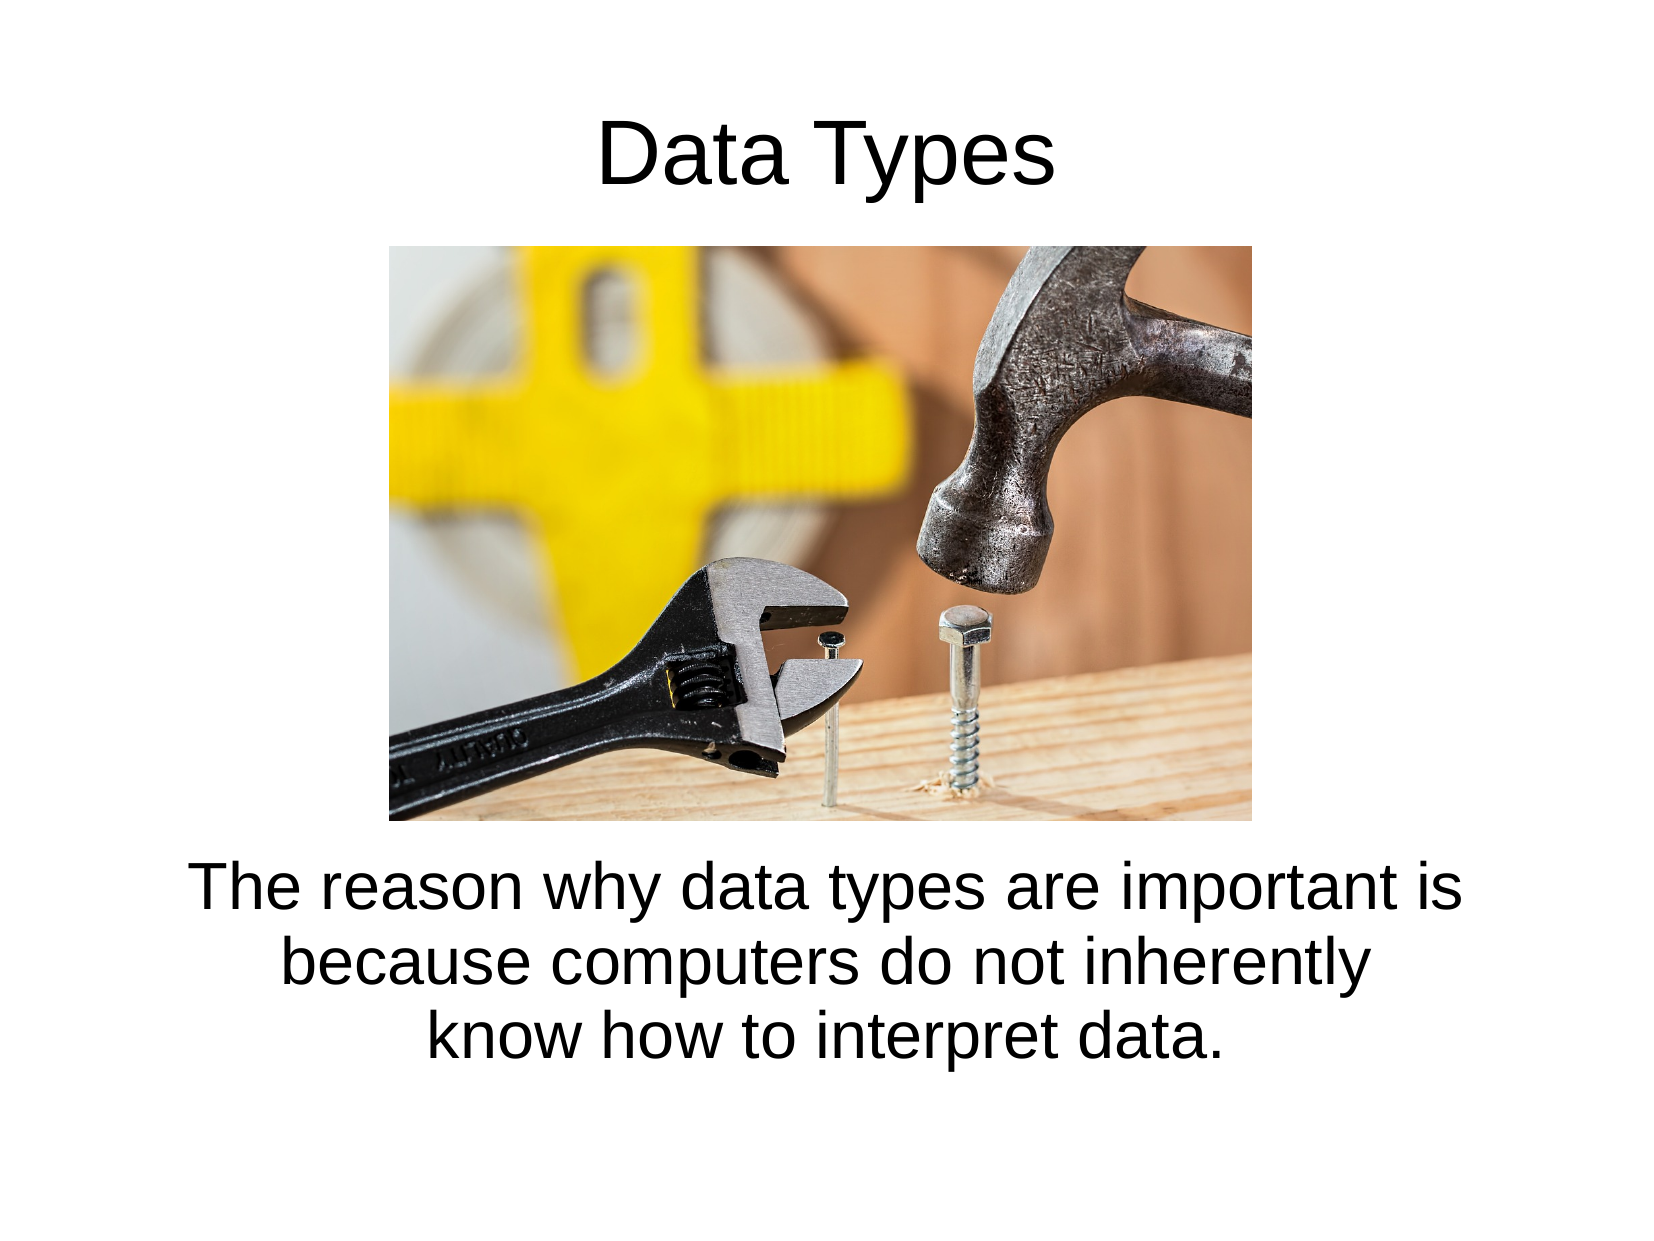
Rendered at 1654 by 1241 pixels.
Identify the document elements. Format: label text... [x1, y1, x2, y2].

title Data Types [82, 49, 1571, 257]
picture [389, 246, 1252, 821]
subtitle The reason why data types are important is because computers do not inherently know how to interpret data. [82, 290, 1571, 1109]
